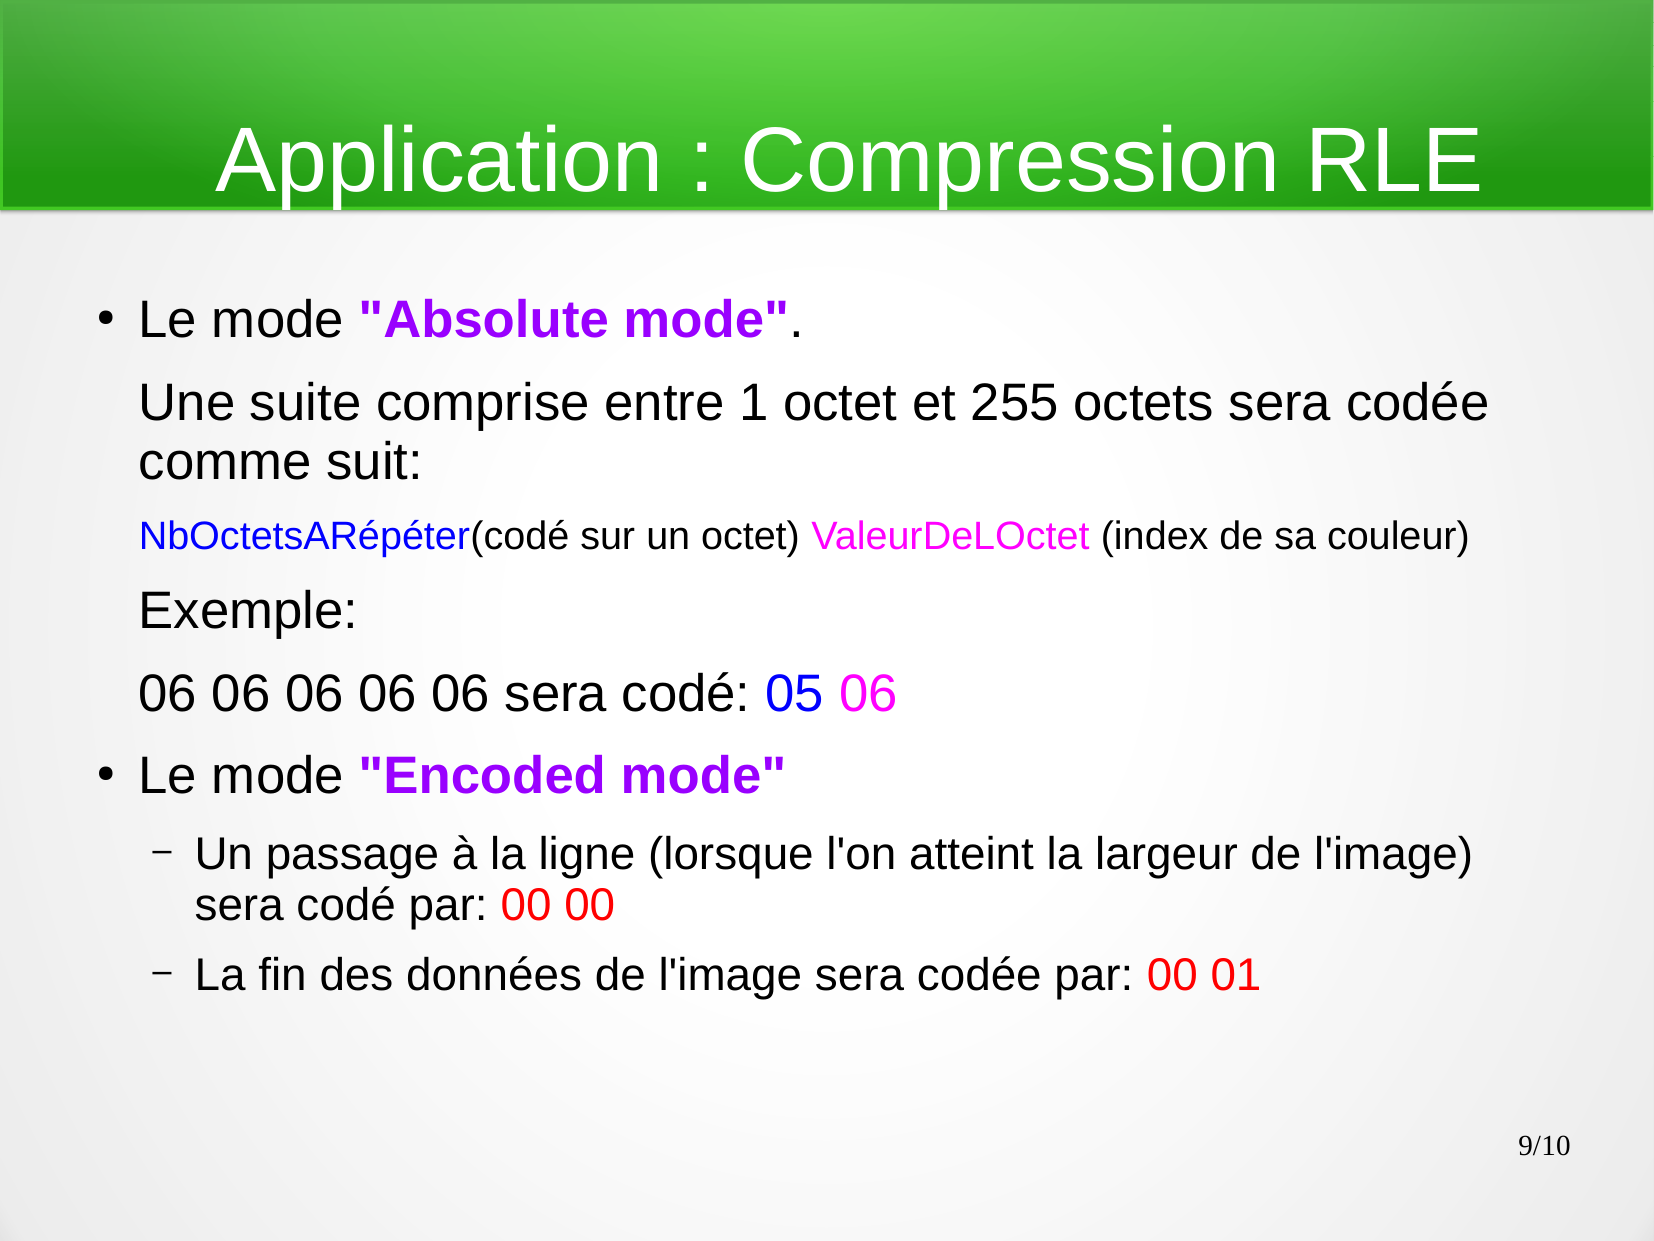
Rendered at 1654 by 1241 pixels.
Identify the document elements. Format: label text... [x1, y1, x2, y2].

title Application : Compression RLE [70, 56, 1630, 263]
list Le mode "Absolute mode". Une suite comprise entre 1 octet et 255 octets sera codée comme suit: NbOctetsARépéter(codé sur un octet) ValeurDeLOctet (index de sa couleur) Exemple: 06 06 06 06 06 sera codé: 05 06 Le mode "Encoded mode" Un passage à la ligne (lorsque l'on atteint la largeur de l'image) sera codé par: 00 00 La fin des données de l'image sera codée par: 00 01 [82, 290, 1538, 1010]
